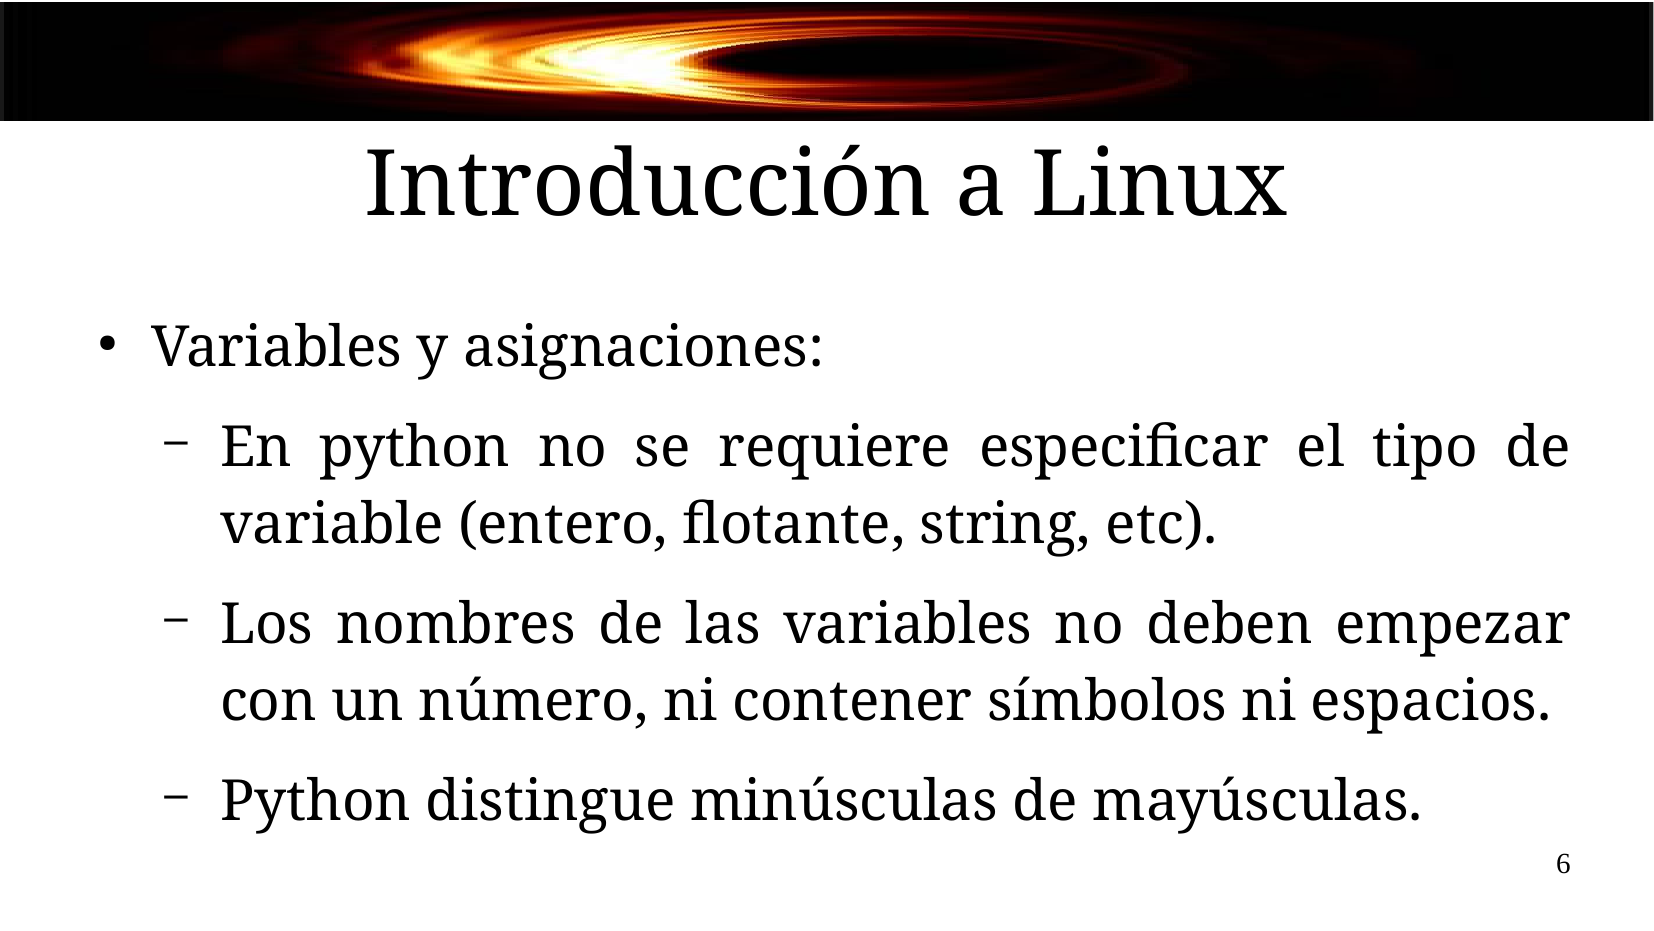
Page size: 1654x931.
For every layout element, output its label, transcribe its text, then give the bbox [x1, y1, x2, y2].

picture [0, 2, 1654, 121]
list Variables y asignaciones: En python no se requiere especificar el tipo de variable (entero, flotante, string, etc). Los nombres de las variables no deben empezar con un número, ni contener símbolos ni espacios. Python distingue minúsculas de mayúsculas. [82, 306, 1571, 846]
title Introducción a Linux [82, 121, 1571, 258]
